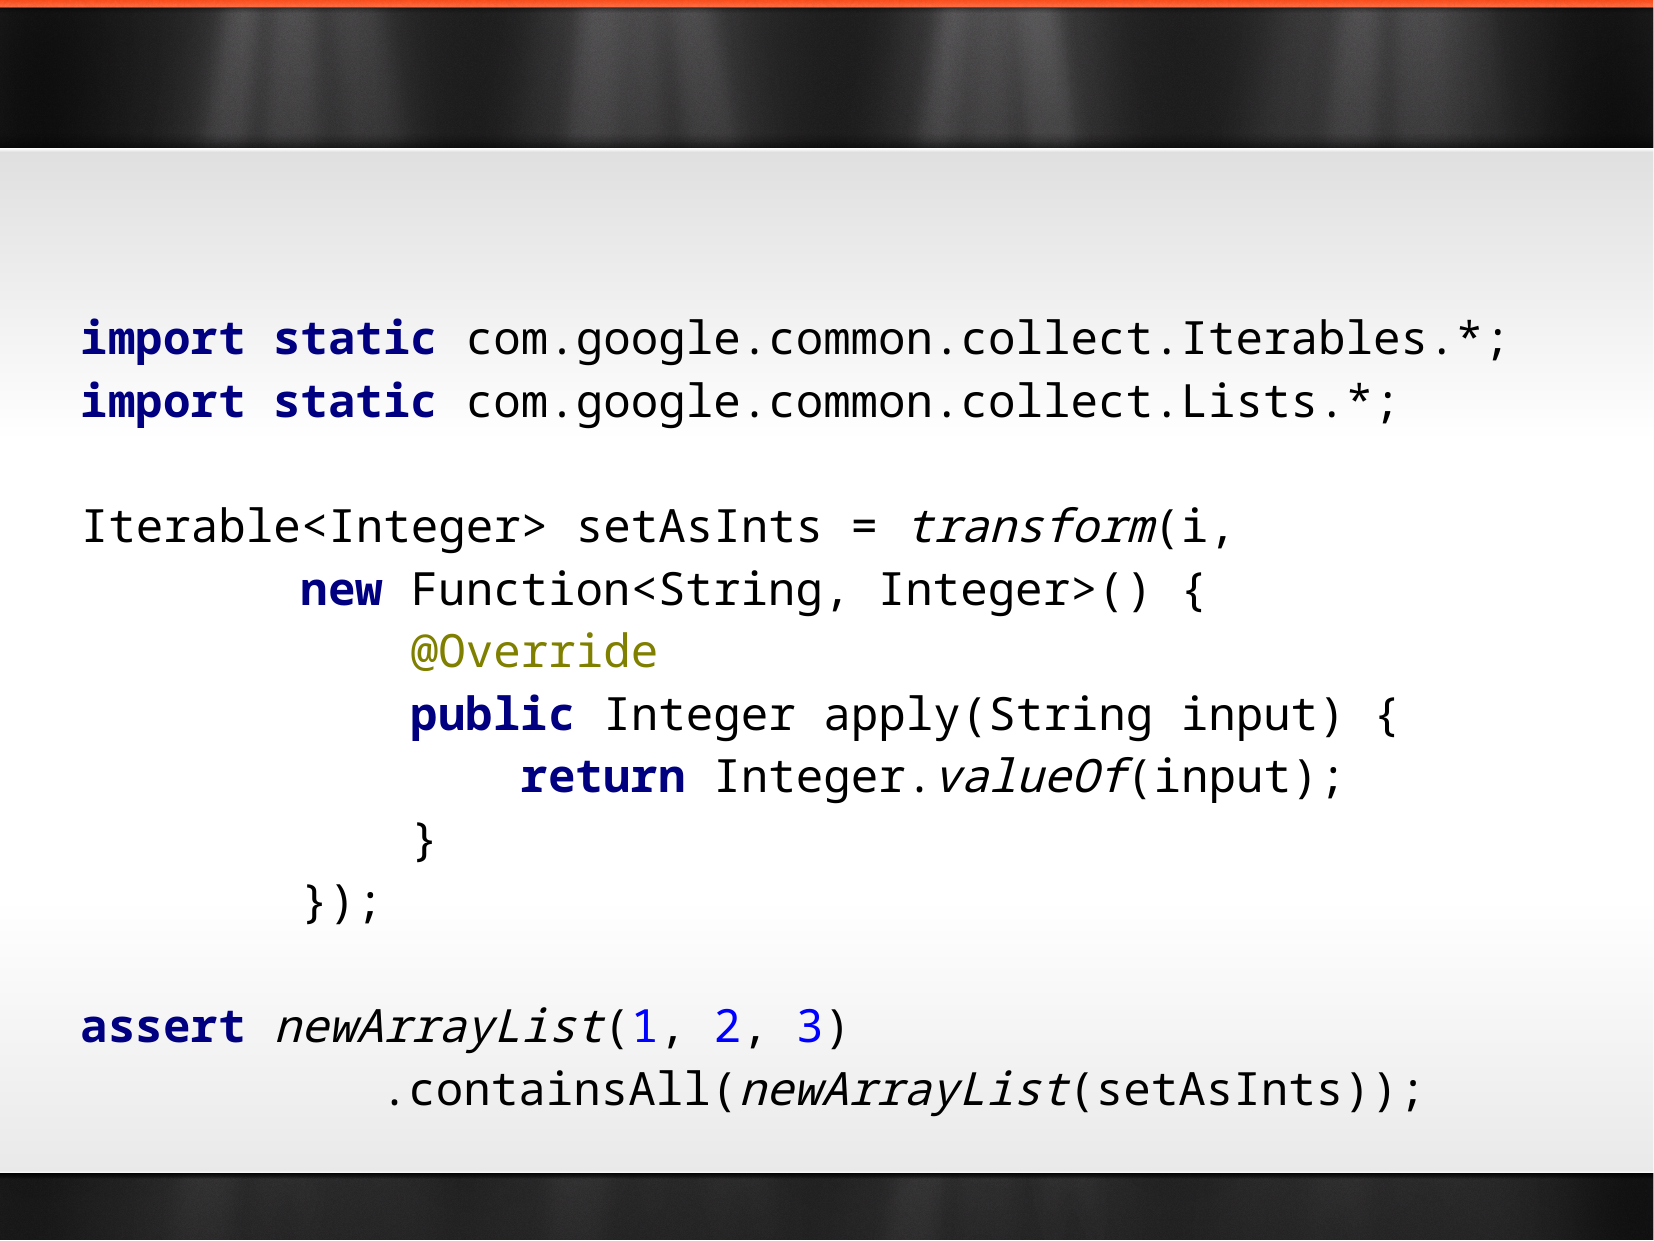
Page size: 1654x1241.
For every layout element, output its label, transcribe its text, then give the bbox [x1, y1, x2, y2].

subtitle import static com.google.common.collect.Iterables.*; import static com.google.common.collect.Lists.*; Iterable<Integer> setAsInts = transform(i, new Function<String, Integer>() { @Override public Integer apply(String input) { return Integer.valueOf(input); } }); assert newArrayList(1, 2, 3) .containsAll(newArrayList(setAsInts)); [80, 305, 1654, 1125]
picture [0, 0, 1654, 1240]
